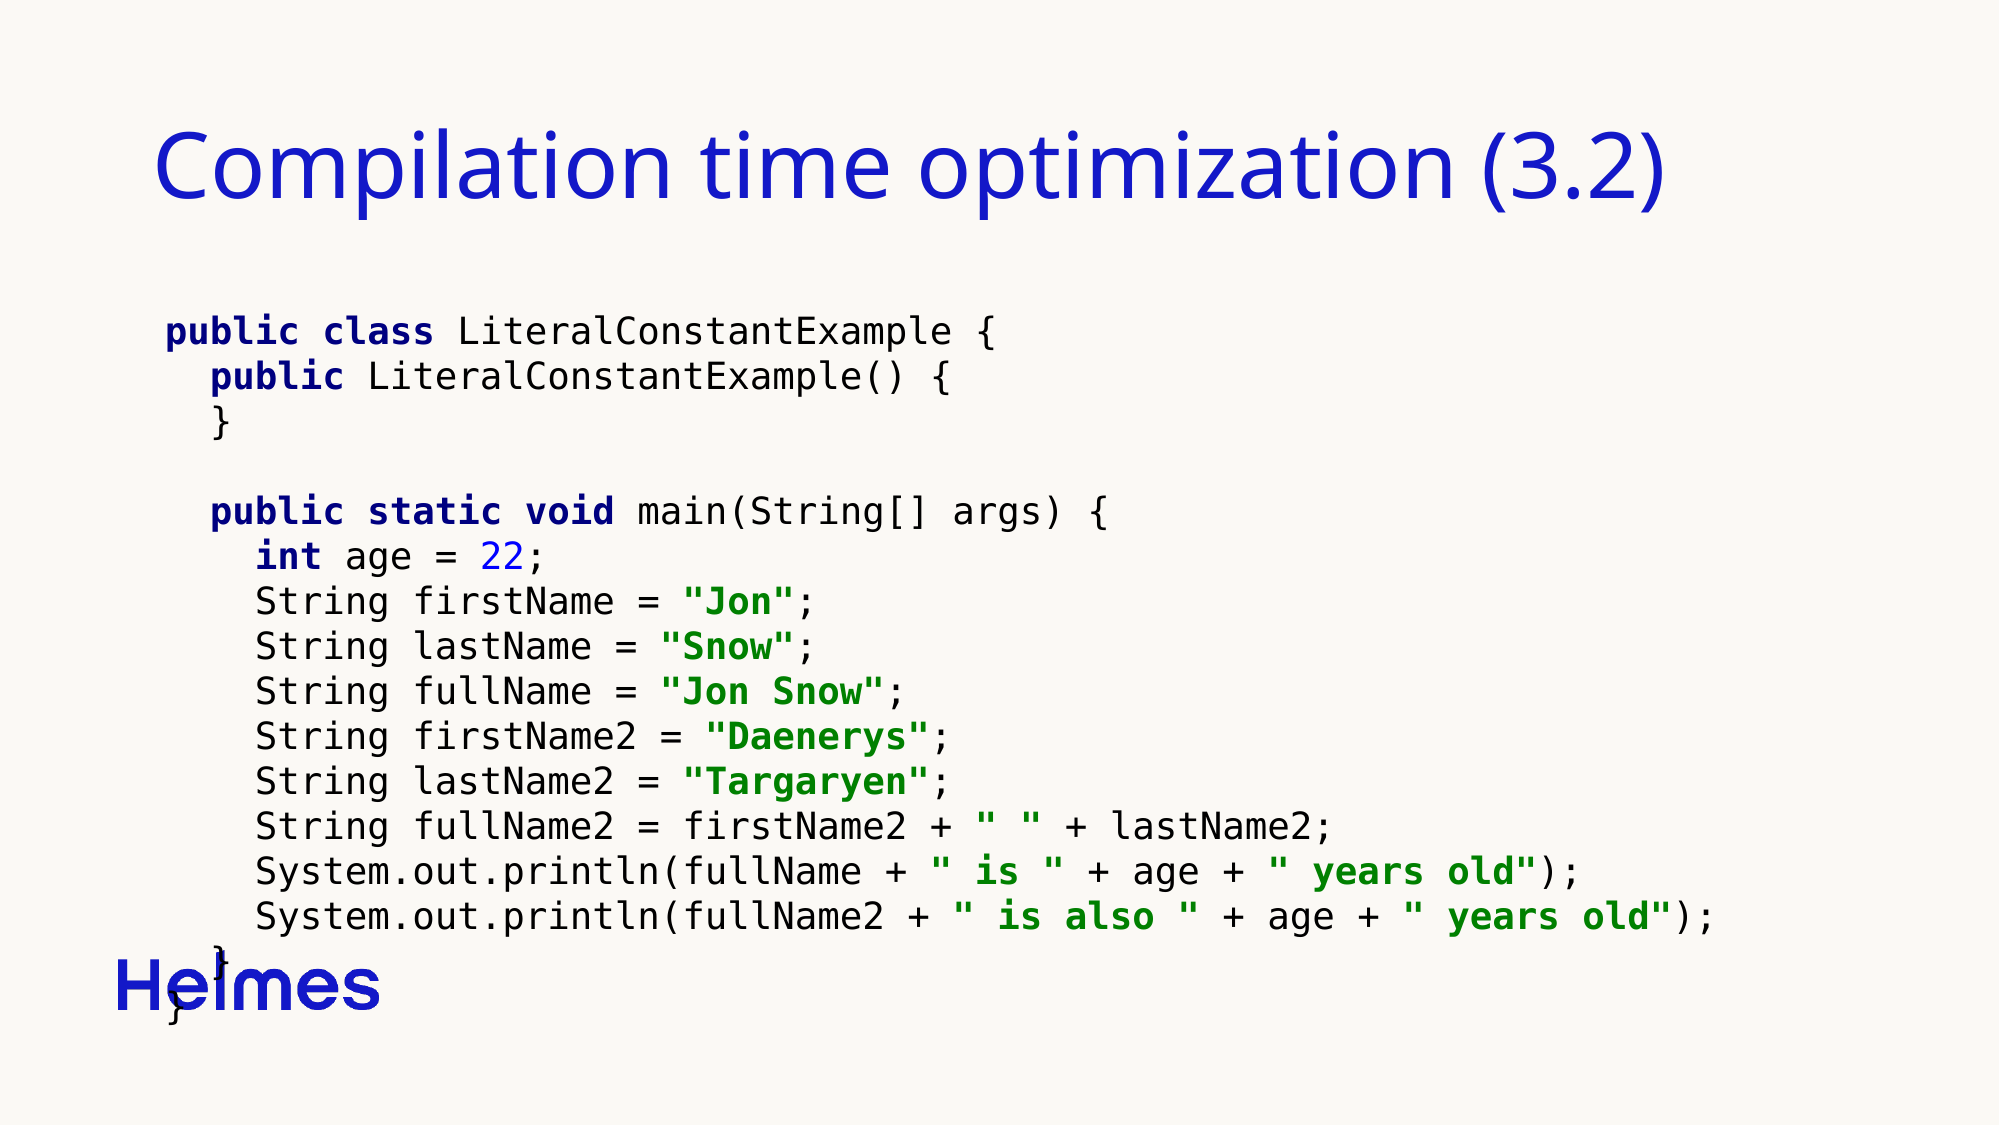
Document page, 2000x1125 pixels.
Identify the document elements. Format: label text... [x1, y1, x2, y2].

text_box public class LiteralConstantExample { public LiteralConstantExample() { } public static void main(String[] args) { int age = 22; String firstName = "Jon"; String lastName = "Snow"; String fullName = "Jon Snow"; String firstName2 = "Daenerys"; String lastName2 = "Targaryen"; String fullName2 = firstName2 + " " + lastName2; System.out.println(fullName + " is " + age + " years old"); System.out.println(fullName2 + " is also " + age + " years old"); } } [150, 299, 1732, 1012]
picture [118, 950, 150, 1010]
text_box Compilation time optimization (3.2) [137, 59, 1862, 277]
